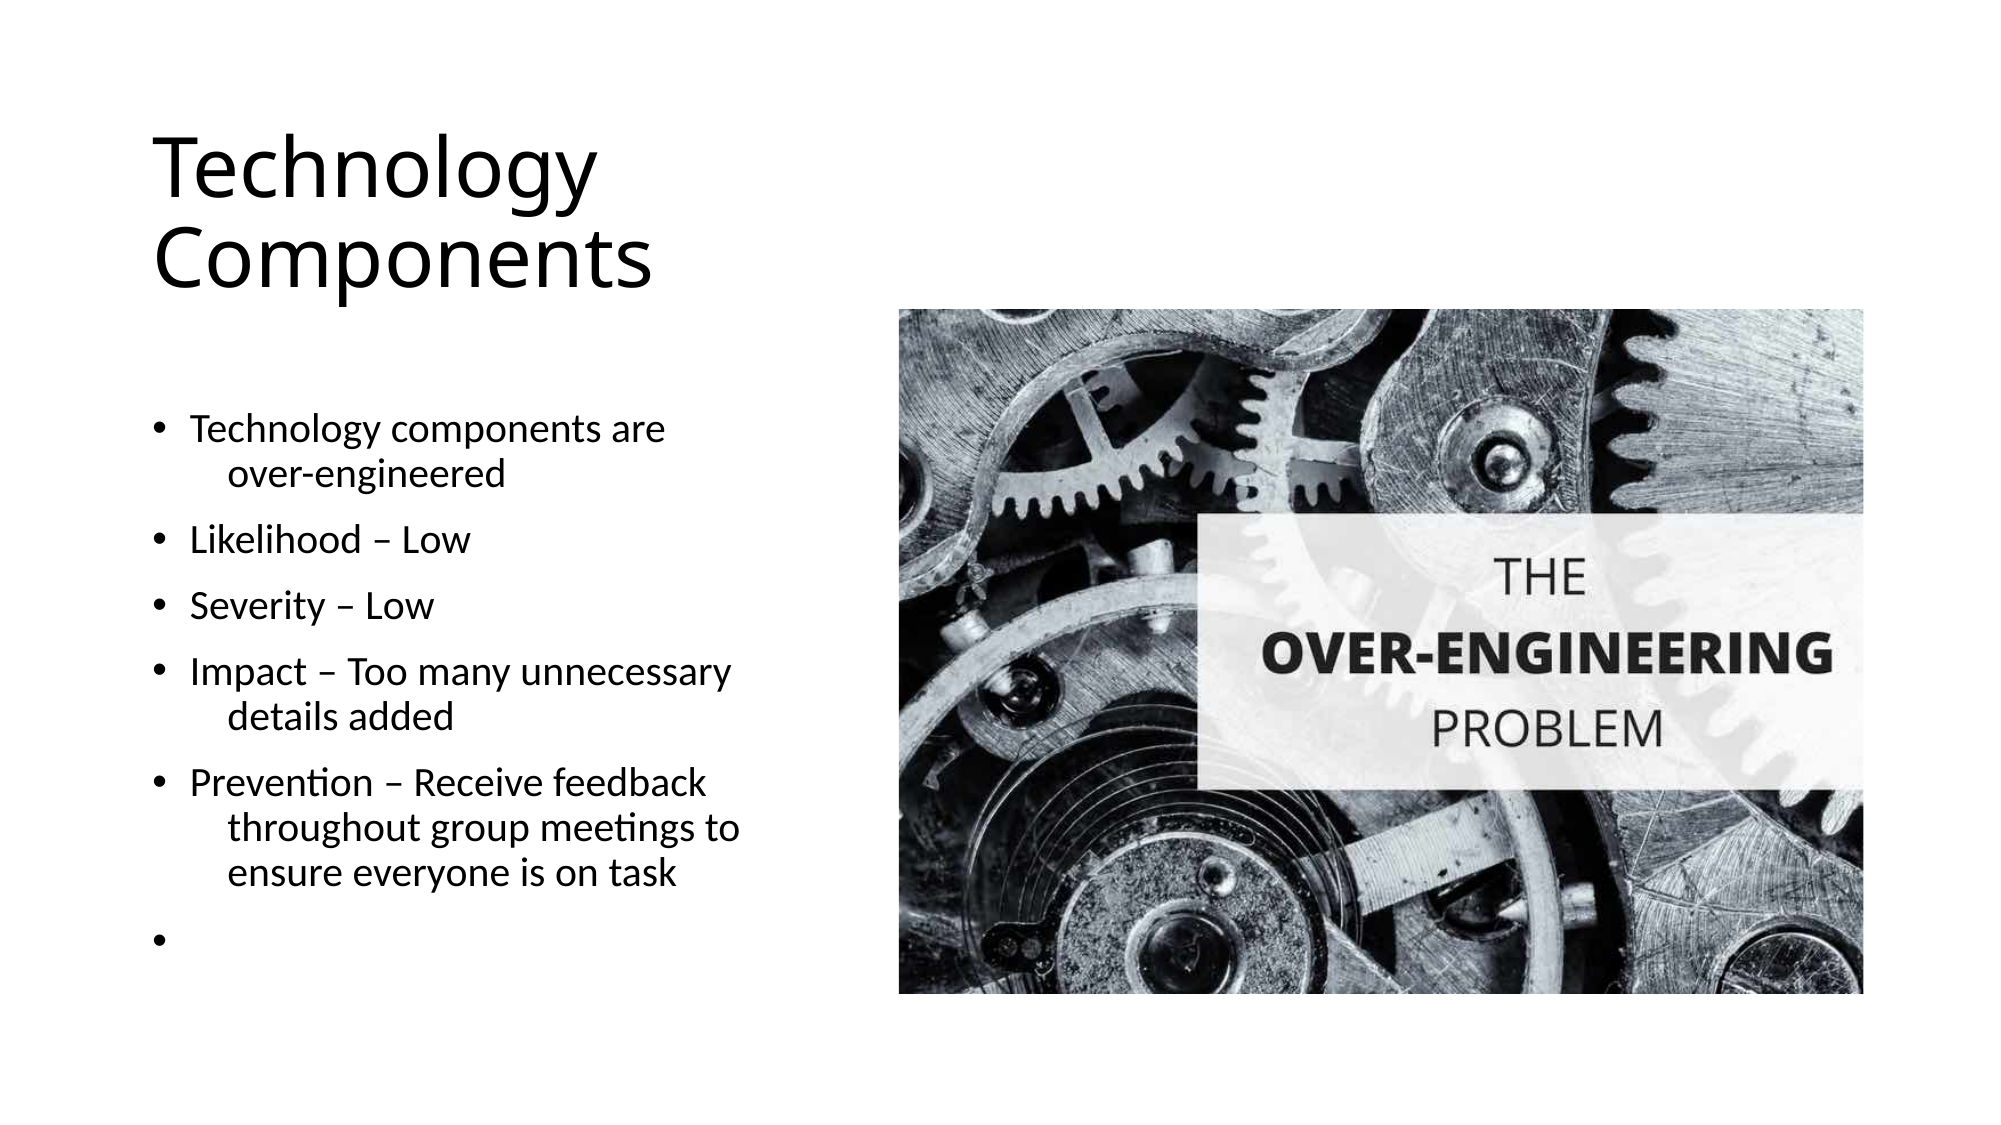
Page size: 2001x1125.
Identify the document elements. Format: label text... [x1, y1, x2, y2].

title Technology Components [137, 59, 992, 372]
picture [898, 309, 1864, 994]
list Technology components are over-engineered Likelihood – Low Severity – Low Impact – Too many unnecessary details added Prevention – Receive feedback throughout group meetings to ensure everyone is on task [137, 399, 765, 1014]
